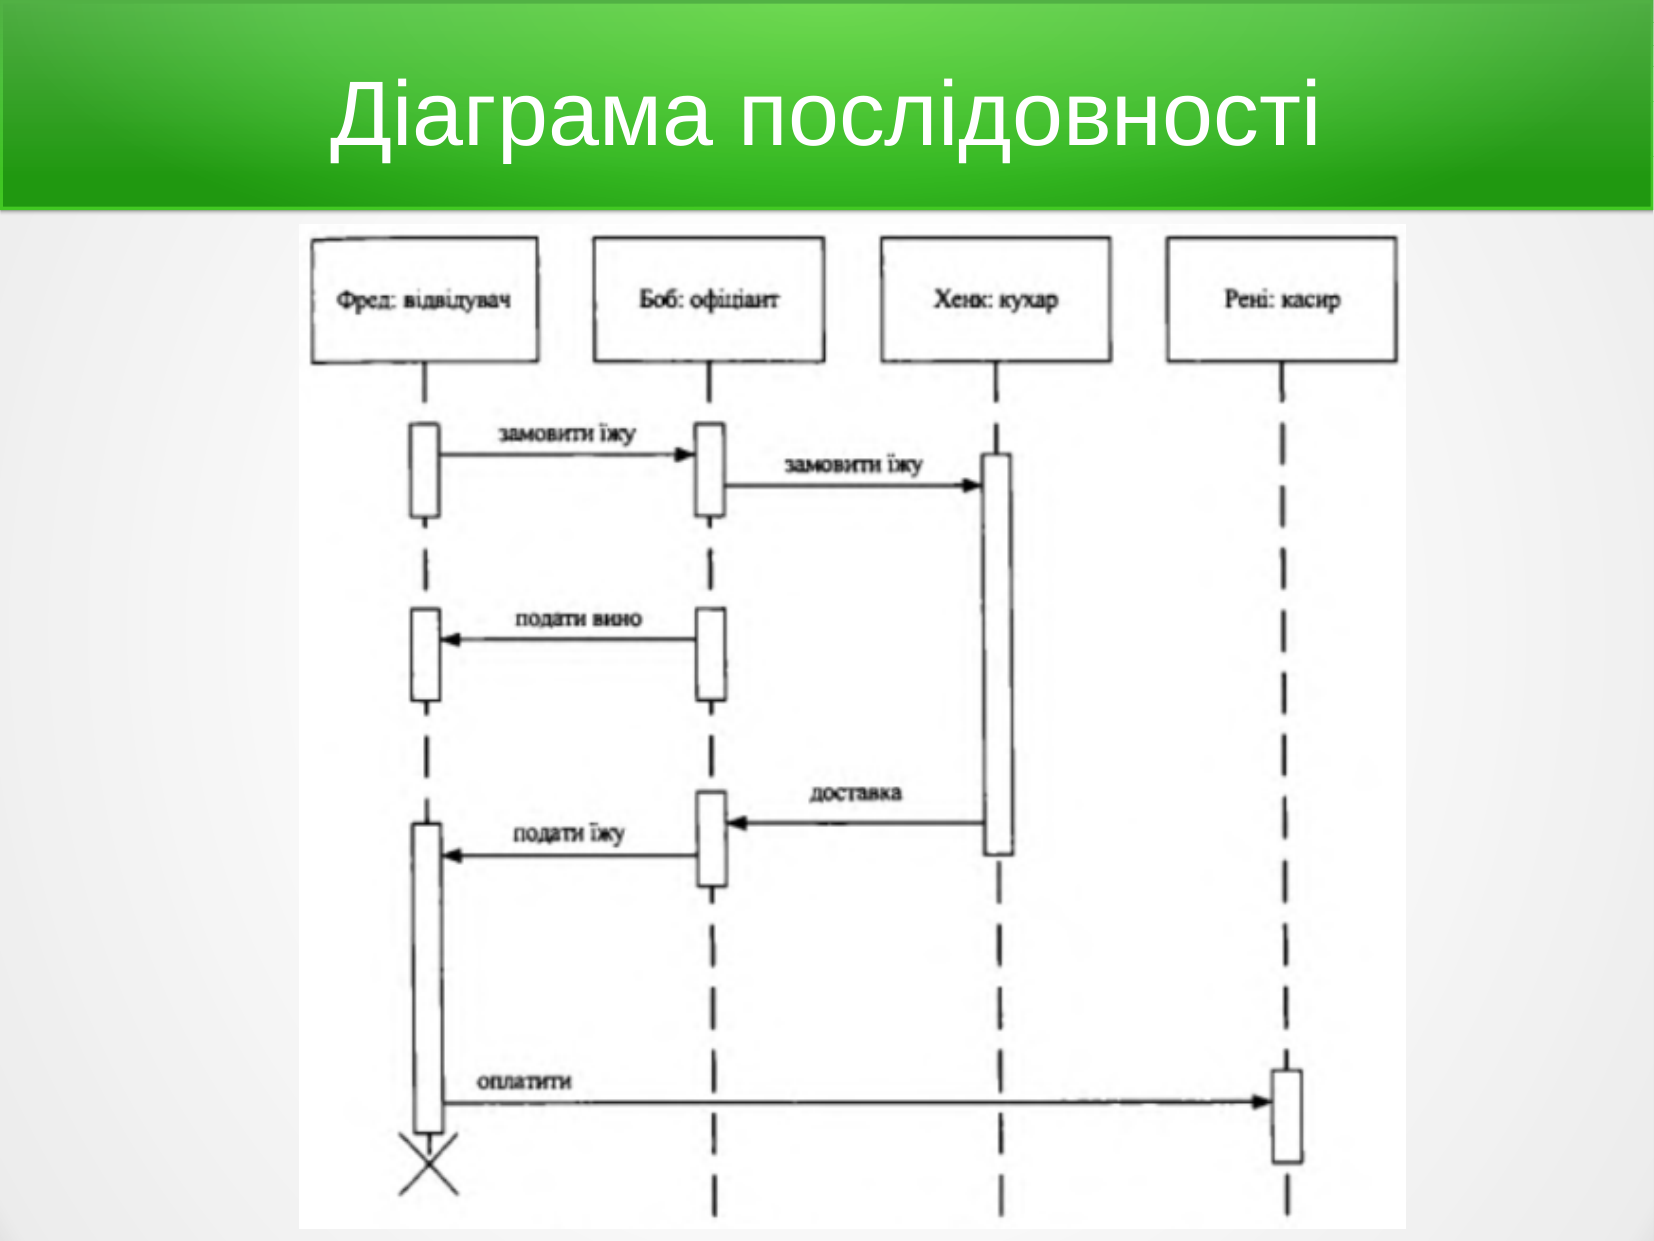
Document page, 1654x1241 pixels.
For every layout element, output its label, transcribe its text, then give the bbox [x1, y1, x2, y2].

picture [299, 224, 1406, 1229]
title Діаграма послідовності [82, 49, 1571, 179]
